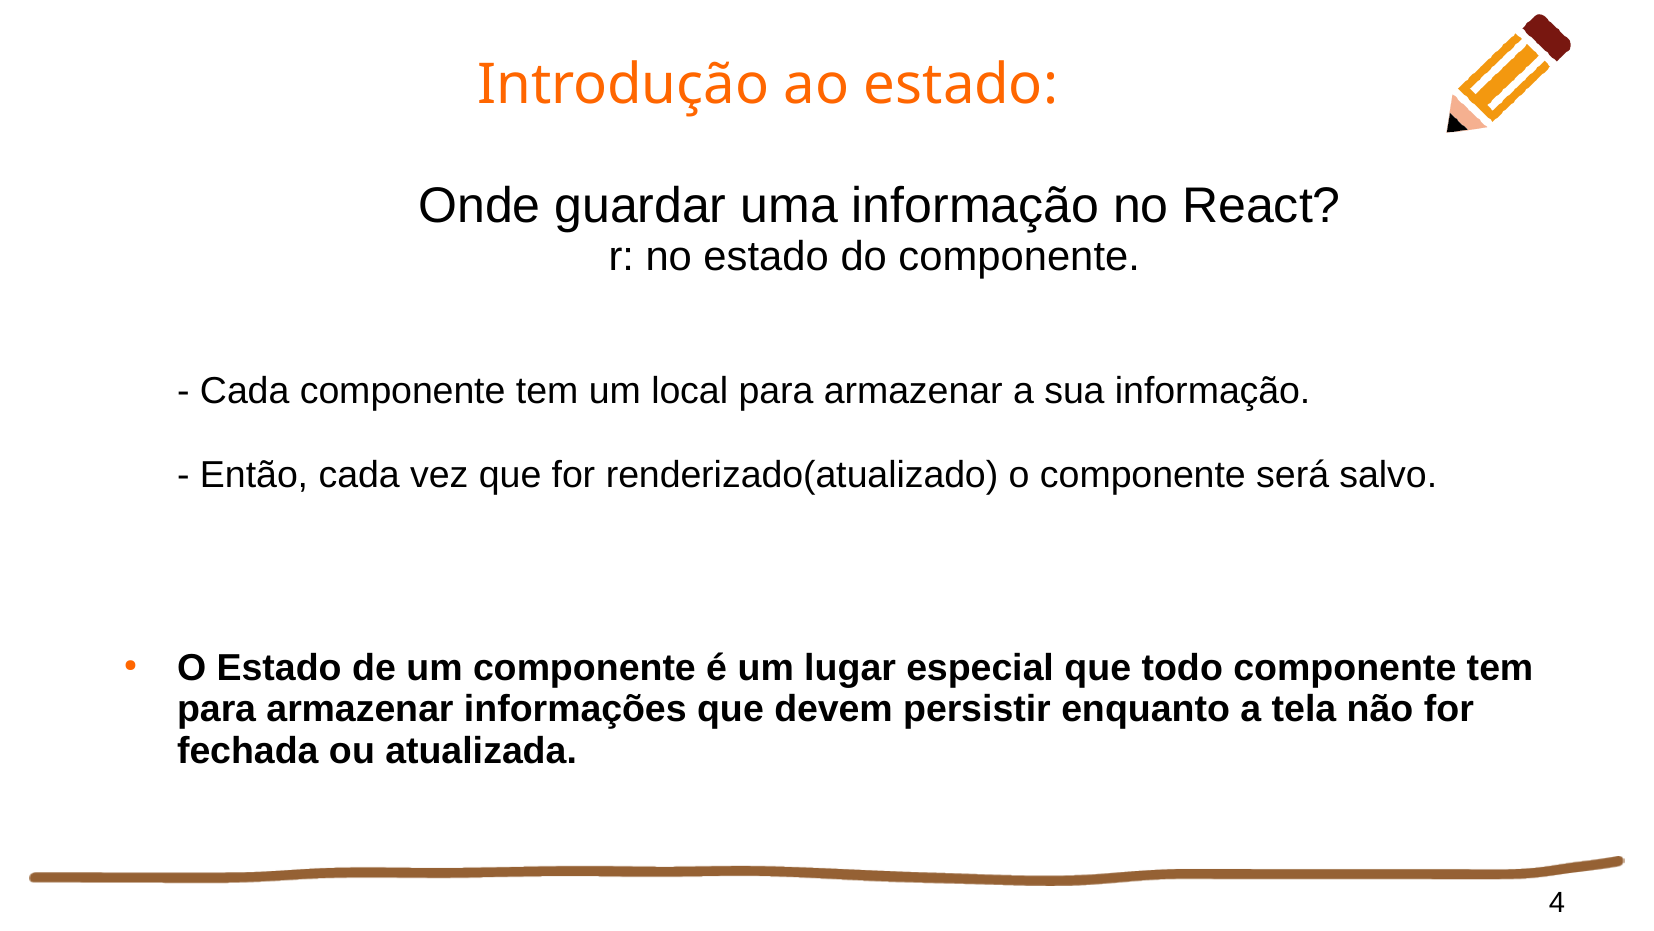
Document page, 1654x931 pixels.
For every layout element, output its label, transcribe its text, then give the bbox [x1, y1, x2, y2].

list Onde guardar uma informação no React? r: no estado do componente. - Cada componente tem um local para armazenar a sua informação. - Então, cada vez que for renderizado(atualizado) o componente será salvo. O Estado de um componente é um lugar especial que todo componente tem para armazenar informações que devem persistir enquanto a tela não for fechada ou atualizada. [106, 177, 1583, 857]
picture [29, 856, 1625, 886]
title Introdução ao estado: [88, 29, 1447, 133]
picture [1446, 14, 1571, 133]
